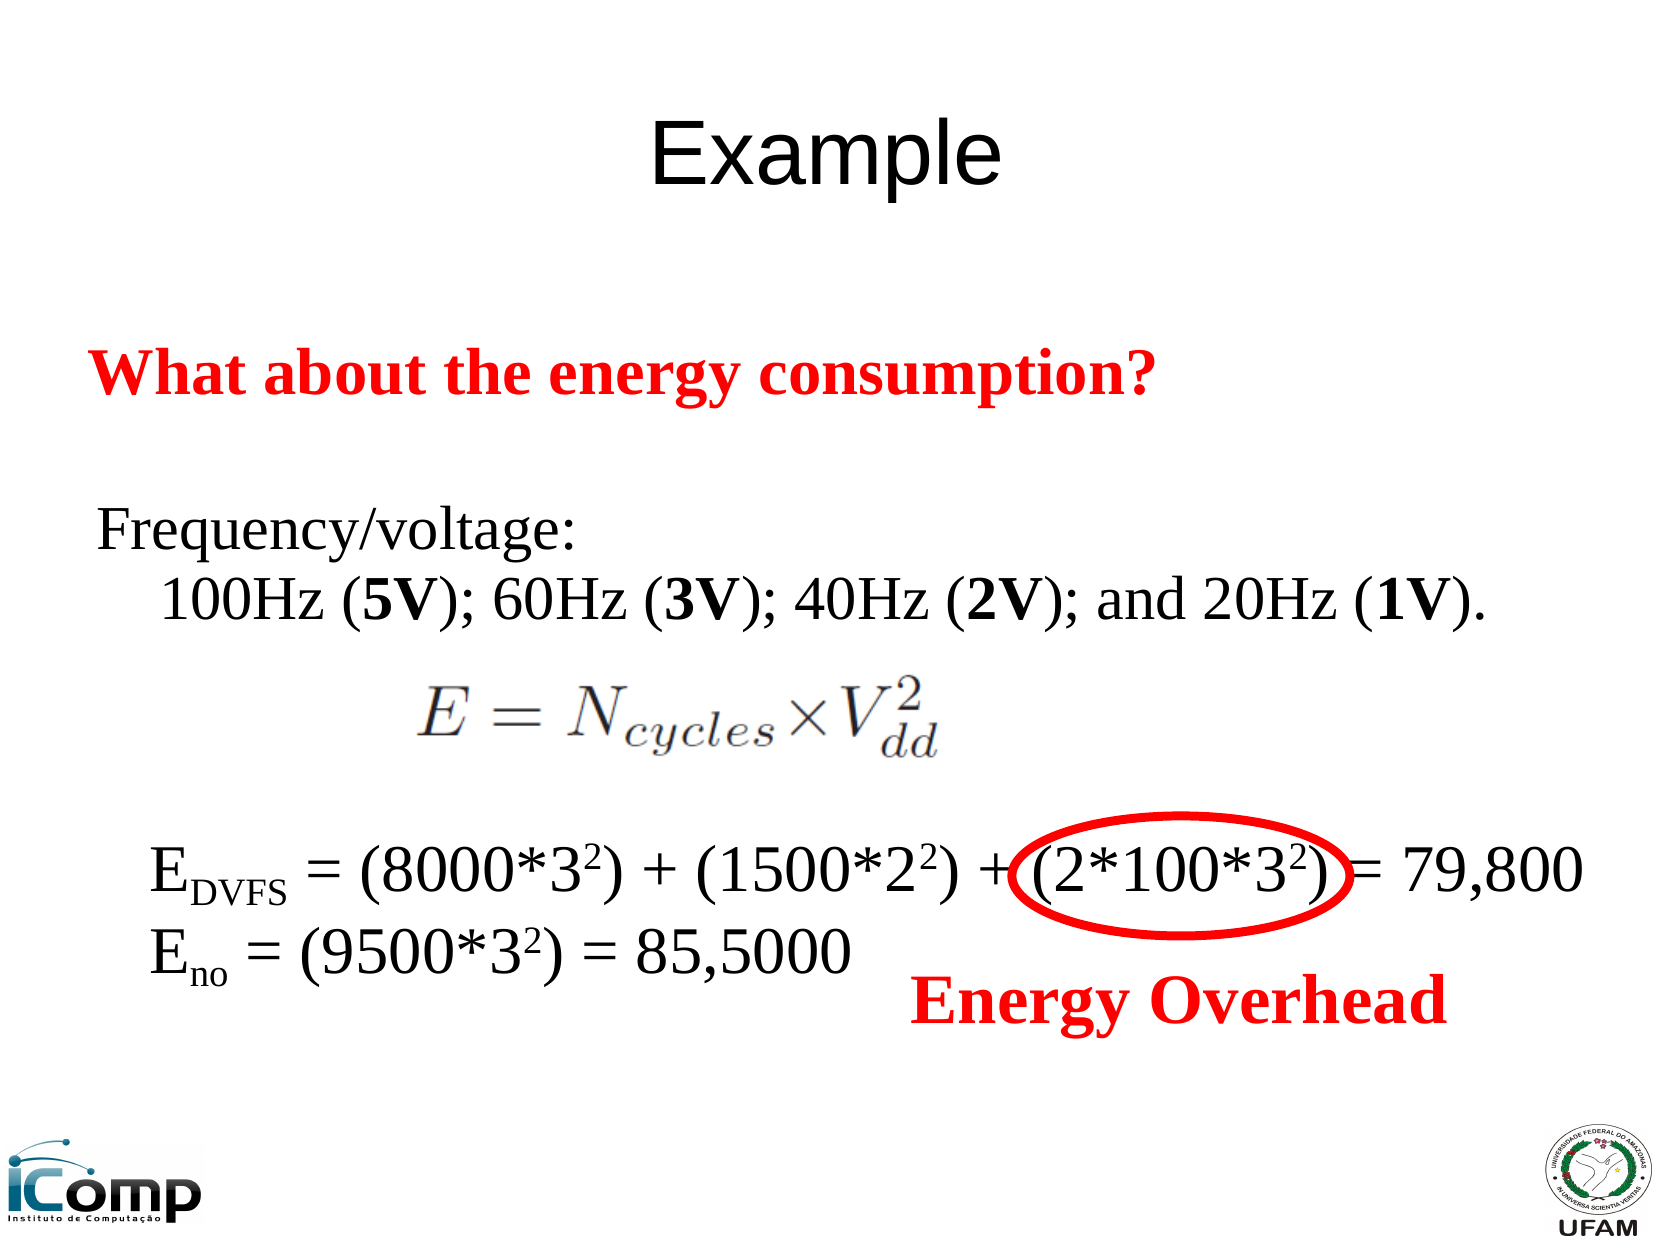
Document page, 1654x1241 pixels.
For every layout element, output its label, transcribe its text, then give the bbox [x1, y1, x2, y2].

picture [416, 669, 942, 764]
text_box What about the energy consumption? [72, 327, 1178, 417]
picture [1545, 1124, 1652, 1236]
text_box Frequency/voltage: 100Hz (5V); 60Hz (3V); 40Hz (2V); and 20Hz (1V). [81, 486, 1504, 641]
text_box EDVFS = (8000*32) + (1500*22) + (2*100*32) = 79,800 Eno = (9500*32) = 85,5000 [1017, 825, 1345, 931]
picture [5, 1139, 205, 1226]
text_box Energy Overhead [896, 953, 1463, 1047]
text_box EDVFS = (8000*32) + (1500*22) + (2*100*32) = 79,800 Eno = (9500*32) = 85,5000 [134, 825, 1601, 1154]
title Example [82, 49, 1571, 257]
